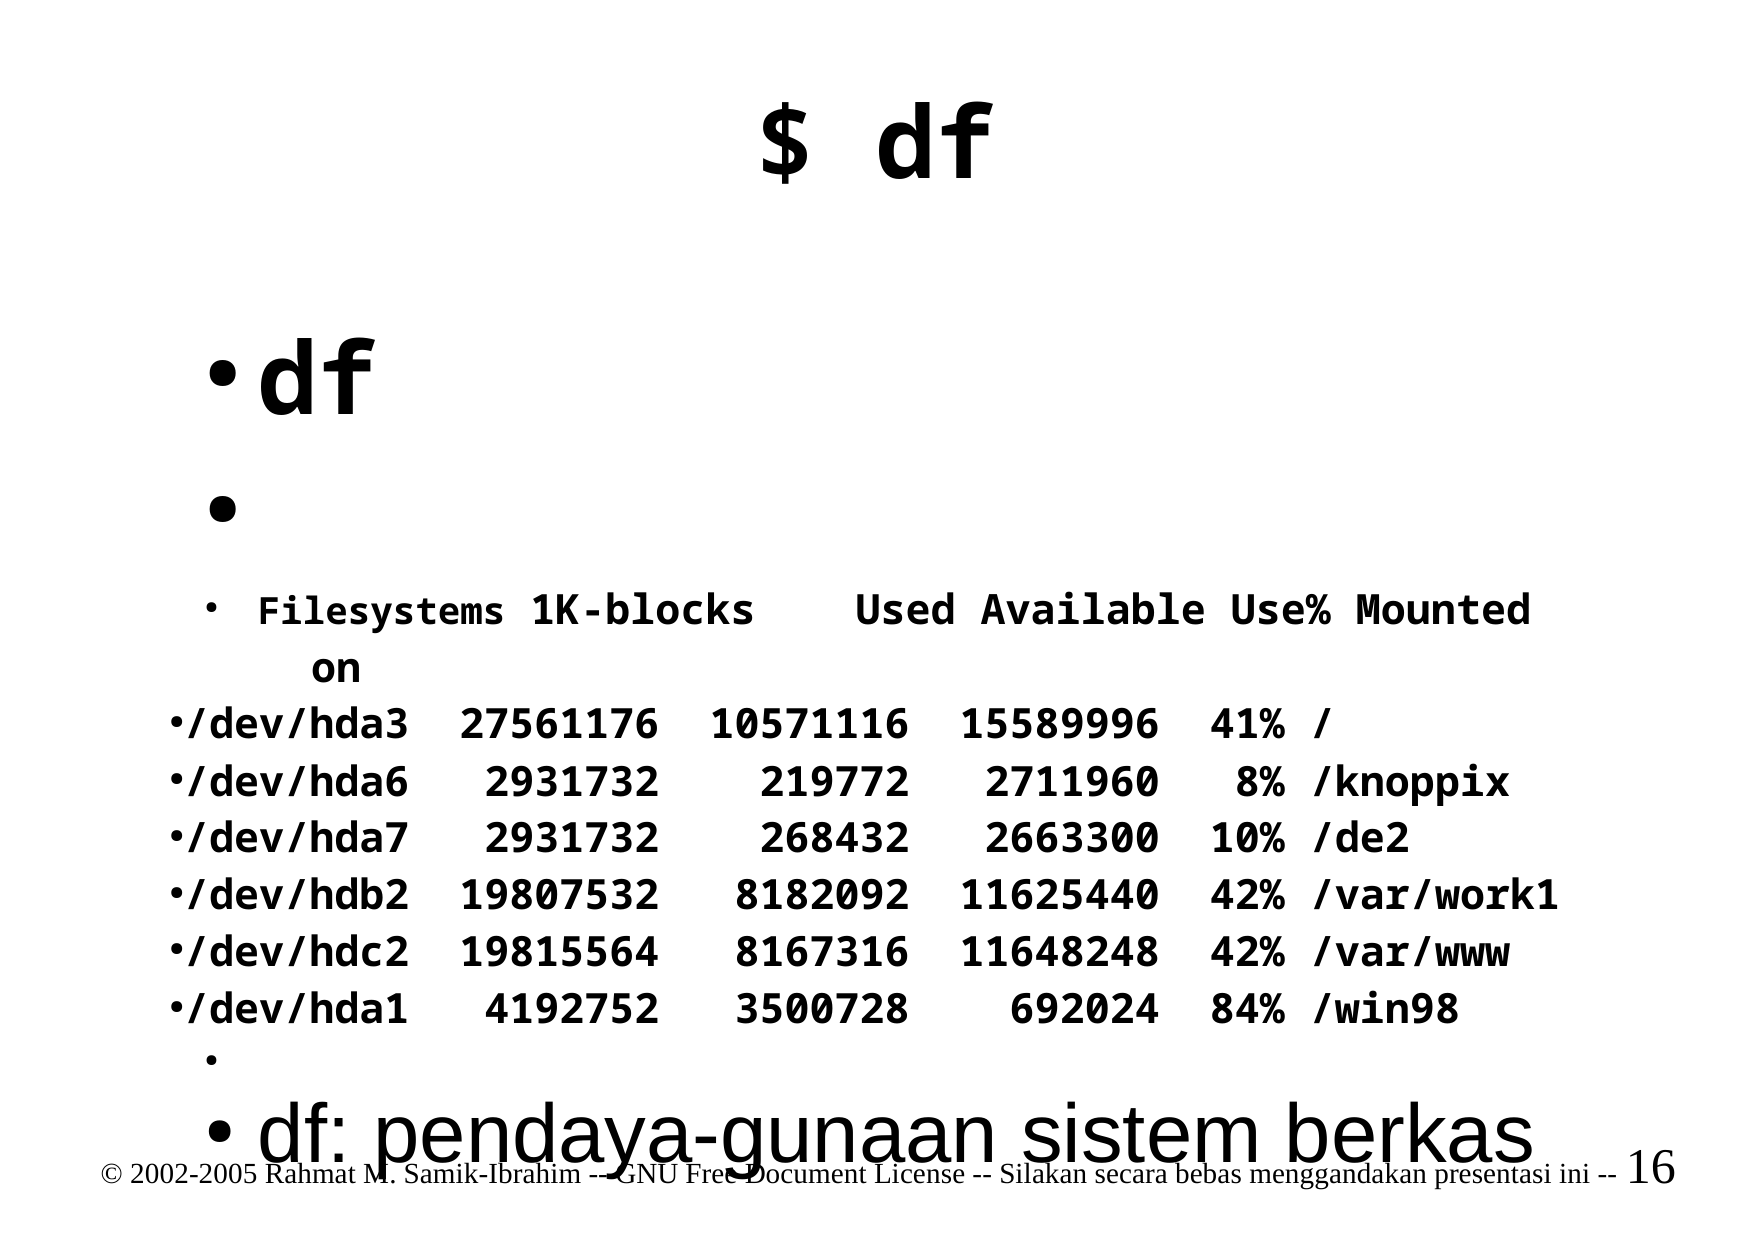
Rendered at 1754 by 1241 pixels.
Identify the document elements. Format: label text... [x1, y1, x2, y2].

title $ df [167, 43, 1585, 236]
list df Filesystems 1K-blocks Used Available Use% Mounted on /dev/hda3 27561176 10571116 15589996 41% / /dev/hda6 2931732 219772 2711960 8% /knoppix /dev/hda7 2931732 268432 2663300 10% /de2 /dev/hdb2 19807532 8182092 11625440 42% /var/work1 /dev/hdc2 19815564 8167316 11648248 42% /var/www /dev/hda1 4192752 3500728 692024 84% /win98 df: pendaya-gunaan sistem berkas [169, 307, 1587, 1034]
